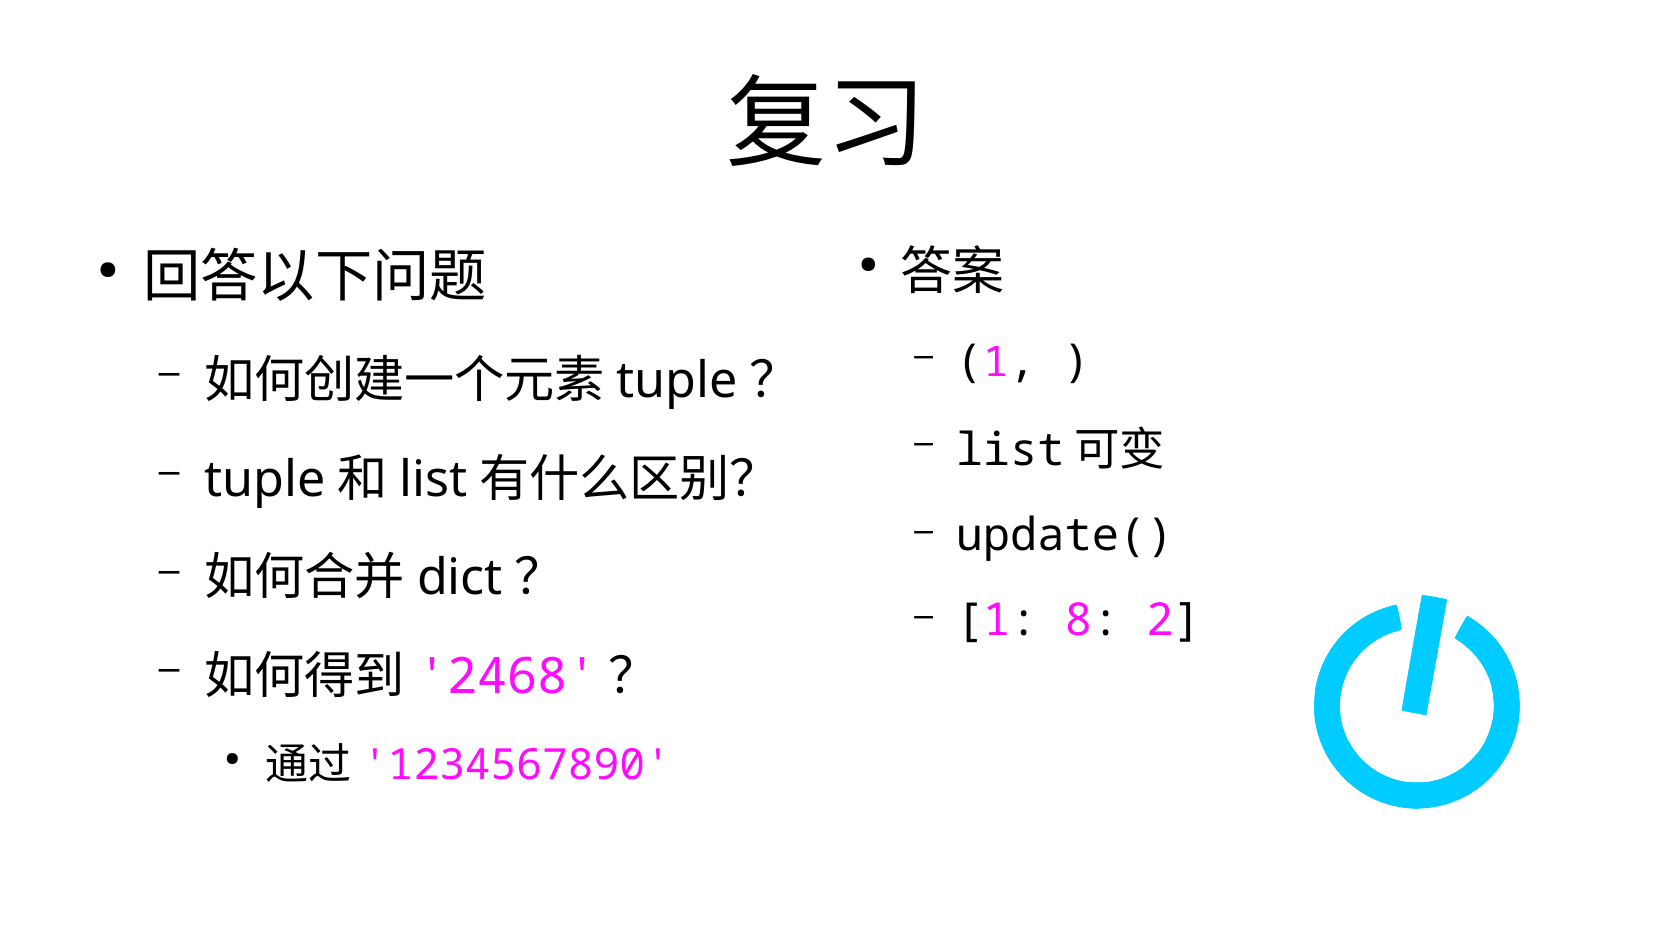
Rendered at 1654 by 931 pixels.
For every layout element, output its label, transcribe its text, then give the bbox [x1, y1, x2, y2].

title 复习 [82, 37, 1571, 193]
list 答案 (1, ) list可变 update() [1: 8: 2] [845, 217, 1572, 650]
list 回答以下问题 如何创建一个元素tuple？ tuple和list有什么区别？ 如何合并dict？ 如何得到'2468'？ 通过'1234567890' [82, 217, 809, 863]
